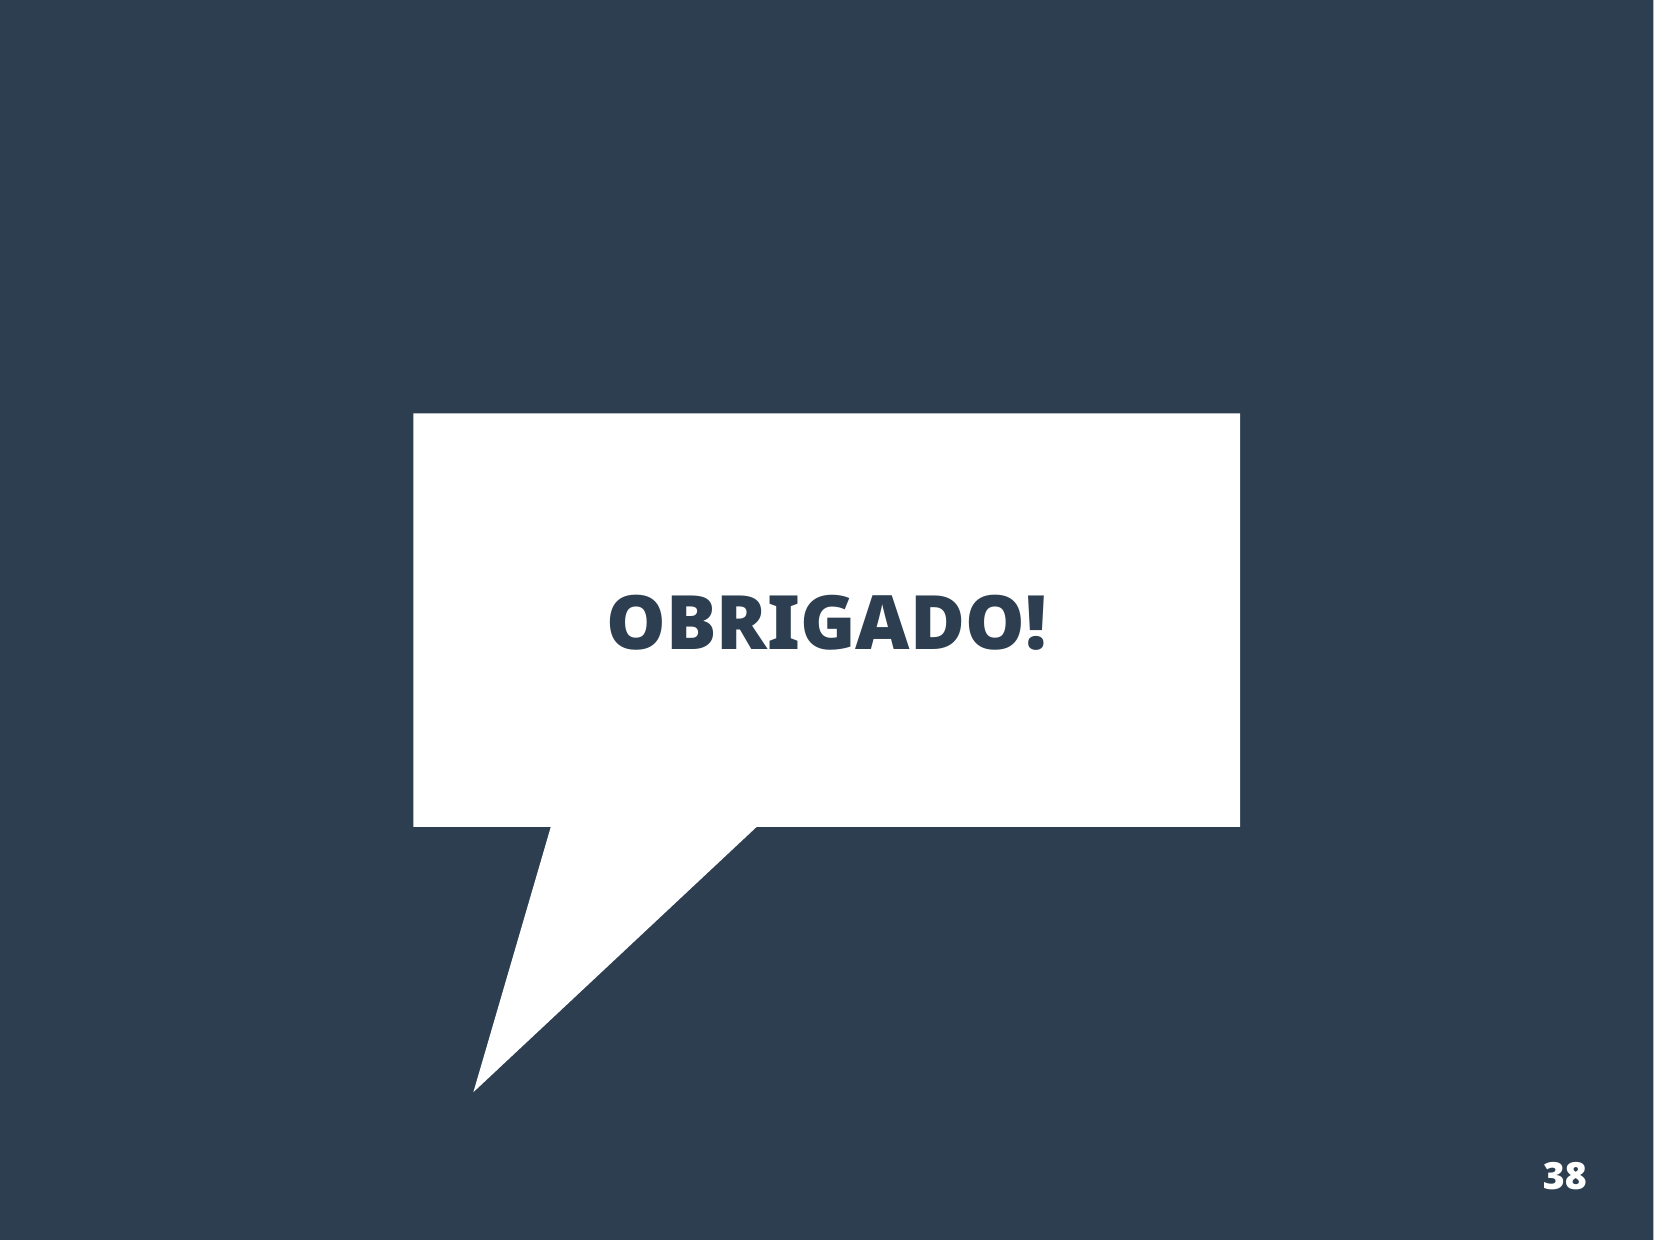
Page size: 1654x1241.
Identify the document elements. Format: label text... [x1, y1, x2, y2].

title OBRIGADO! [442, 442, 1211, 798]
